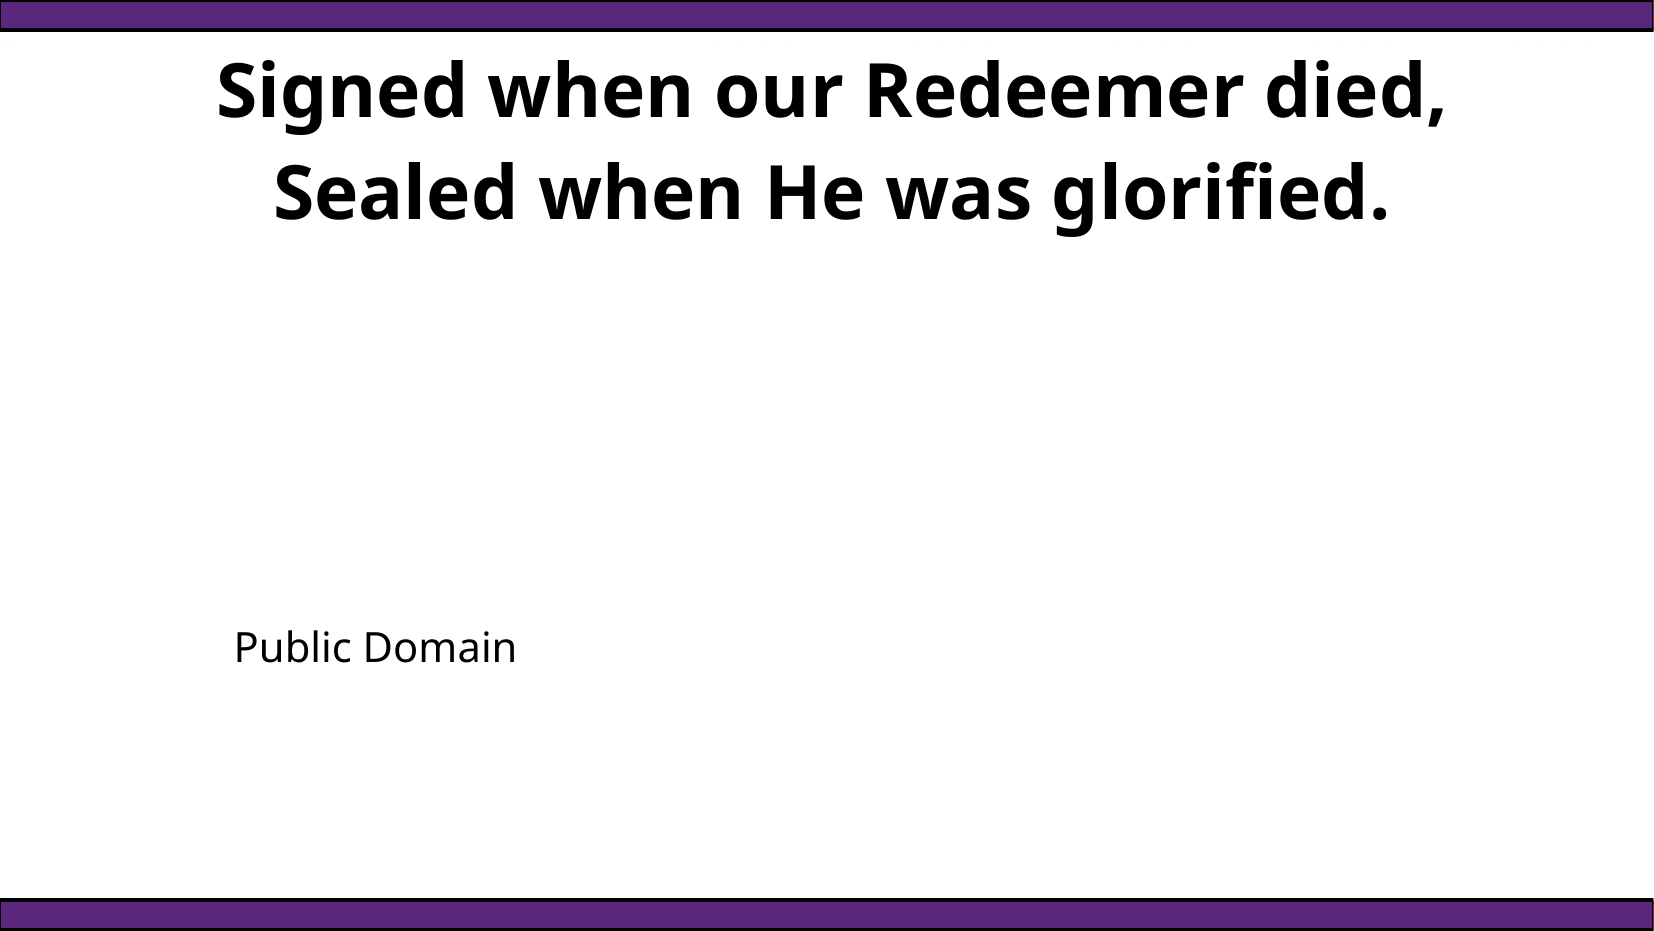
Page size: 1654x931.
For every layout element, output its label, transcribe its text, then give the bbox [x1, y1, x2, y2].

text_box [0, 0, 1654, 31]
picture [0, 31, 1654, 900]
text_box [0, 900, 1654, 931]
text_box Signed when our Redeemer died, Sealed when He was glorified. Public Domain [90, 30, 1576, 667]
